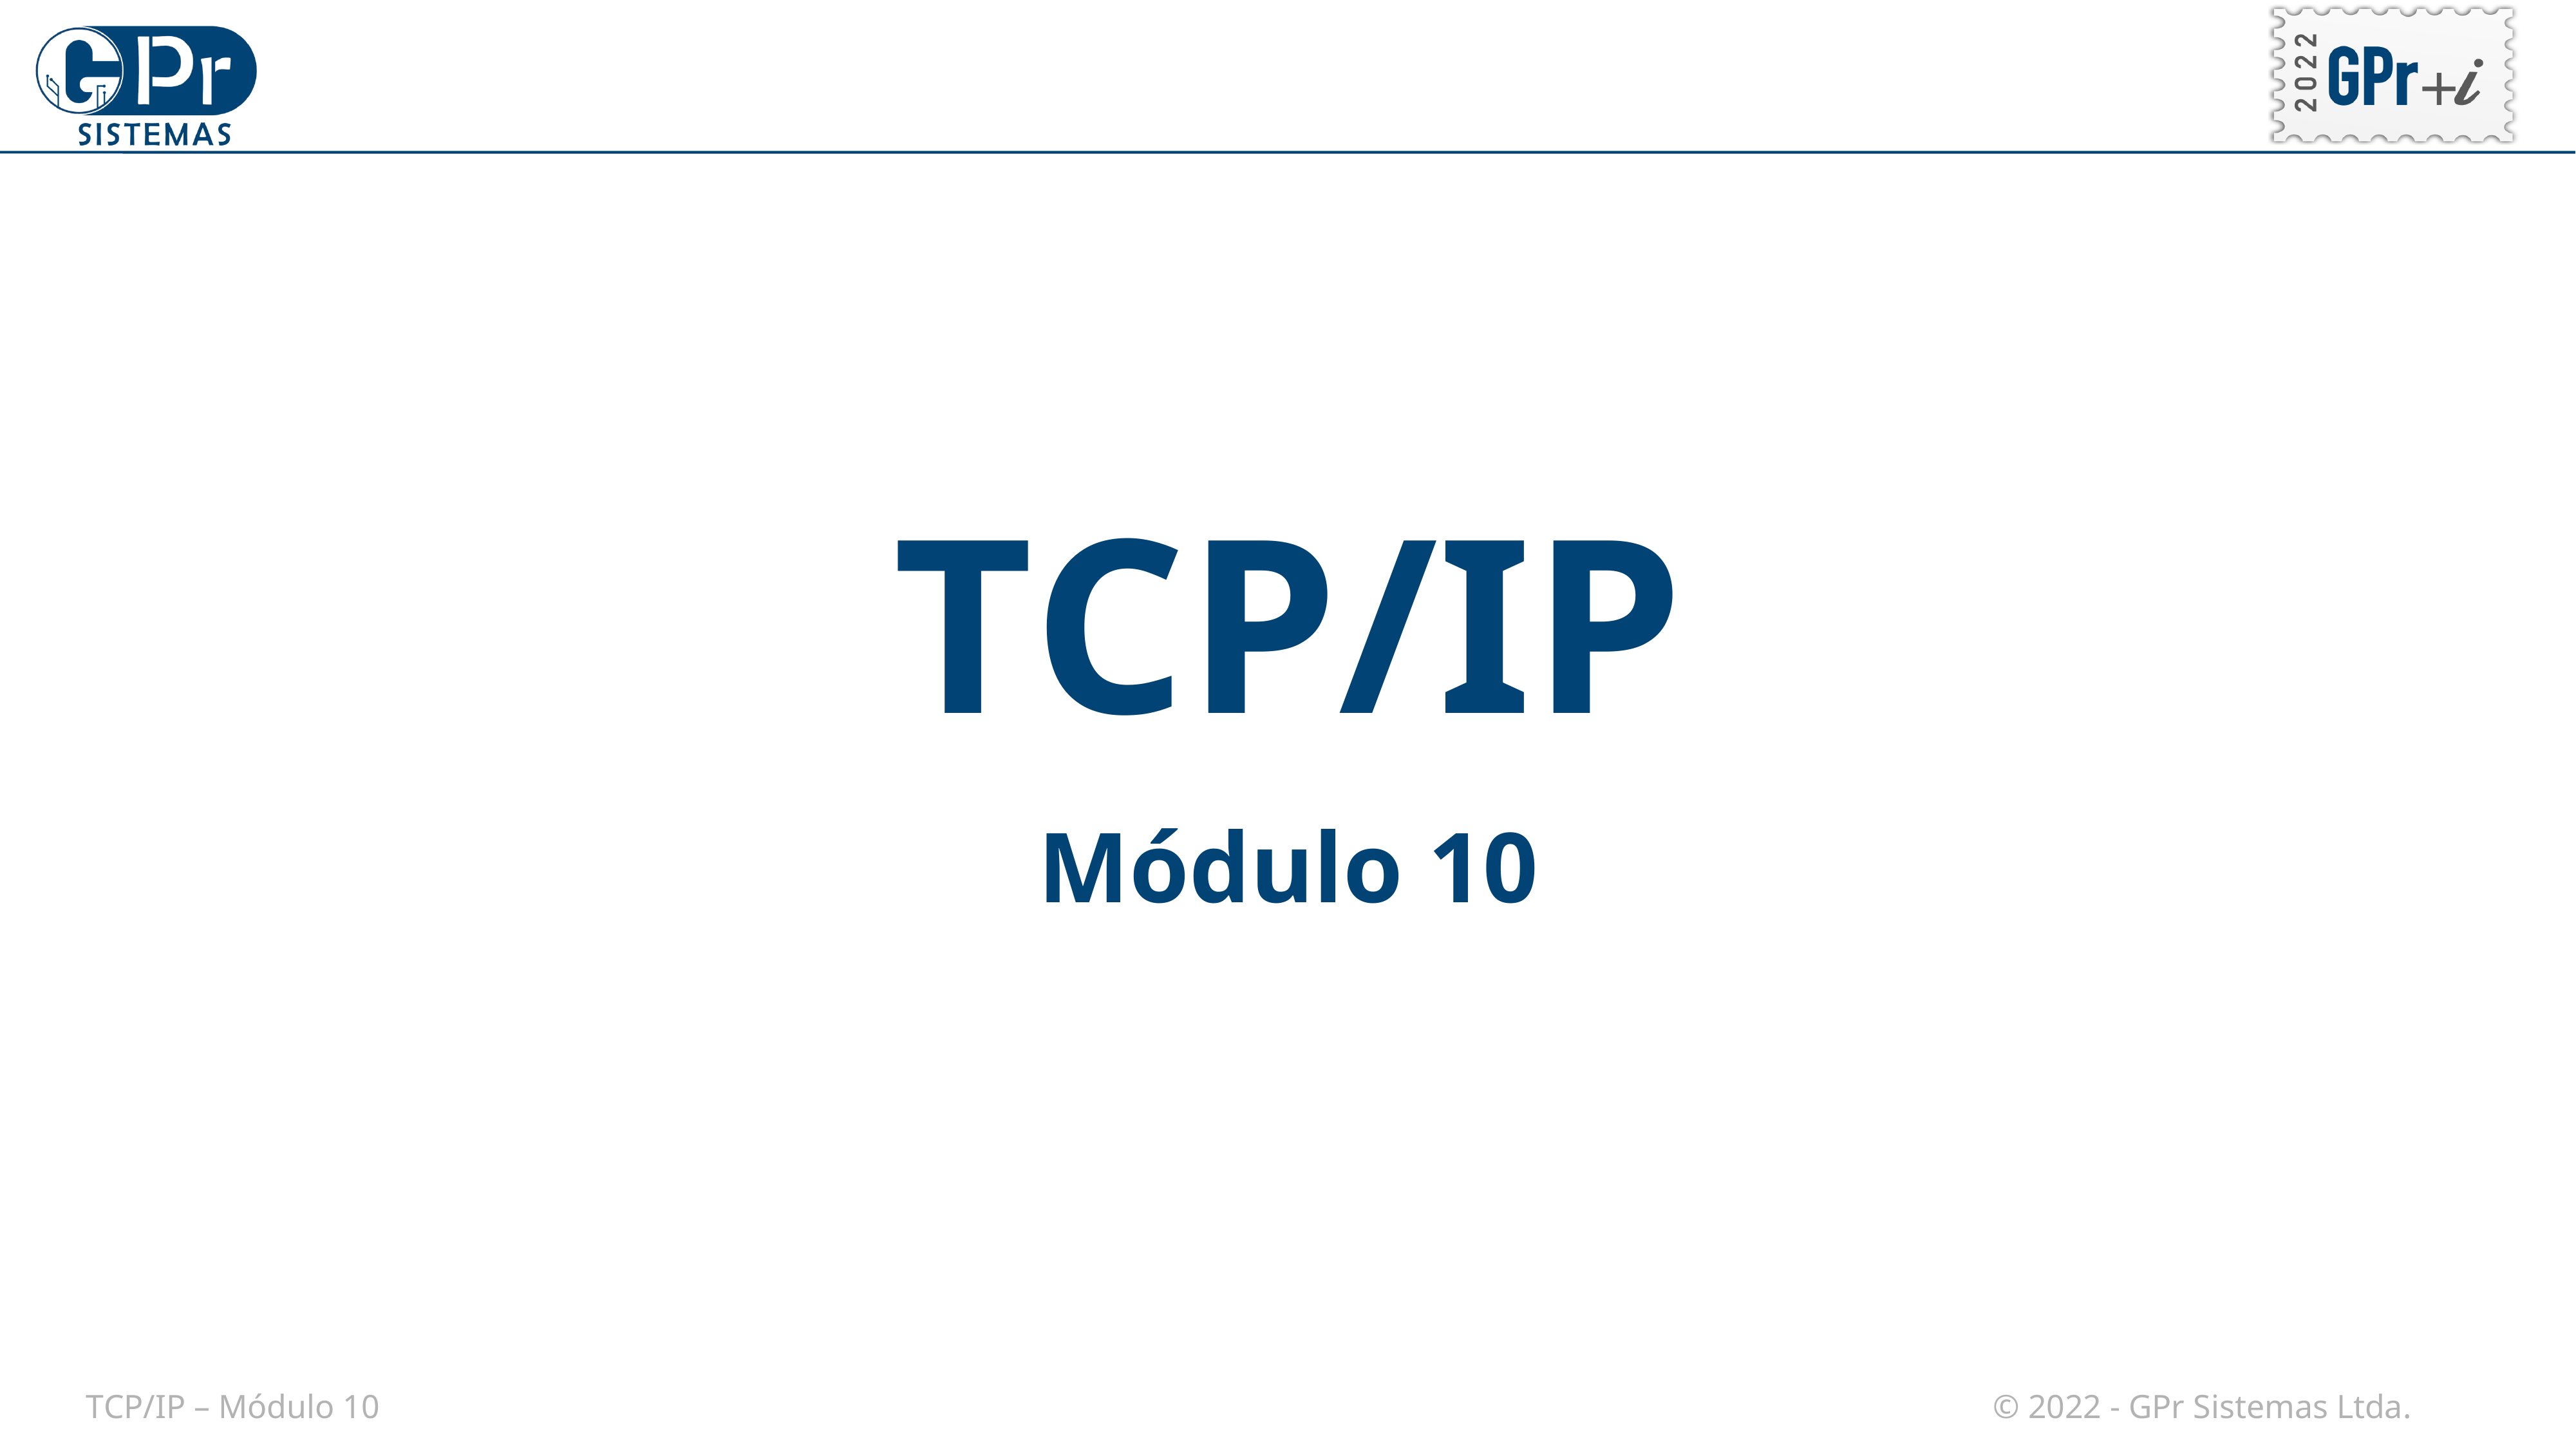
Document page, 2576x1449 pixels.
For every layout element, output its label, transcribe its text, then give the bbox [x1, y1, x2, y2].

text_box TCP/IP Módulo 10 [81, 520, 2496, 929]
picture [34, 26, 257, 147]
picture [2268, 4, 2519, 145]
